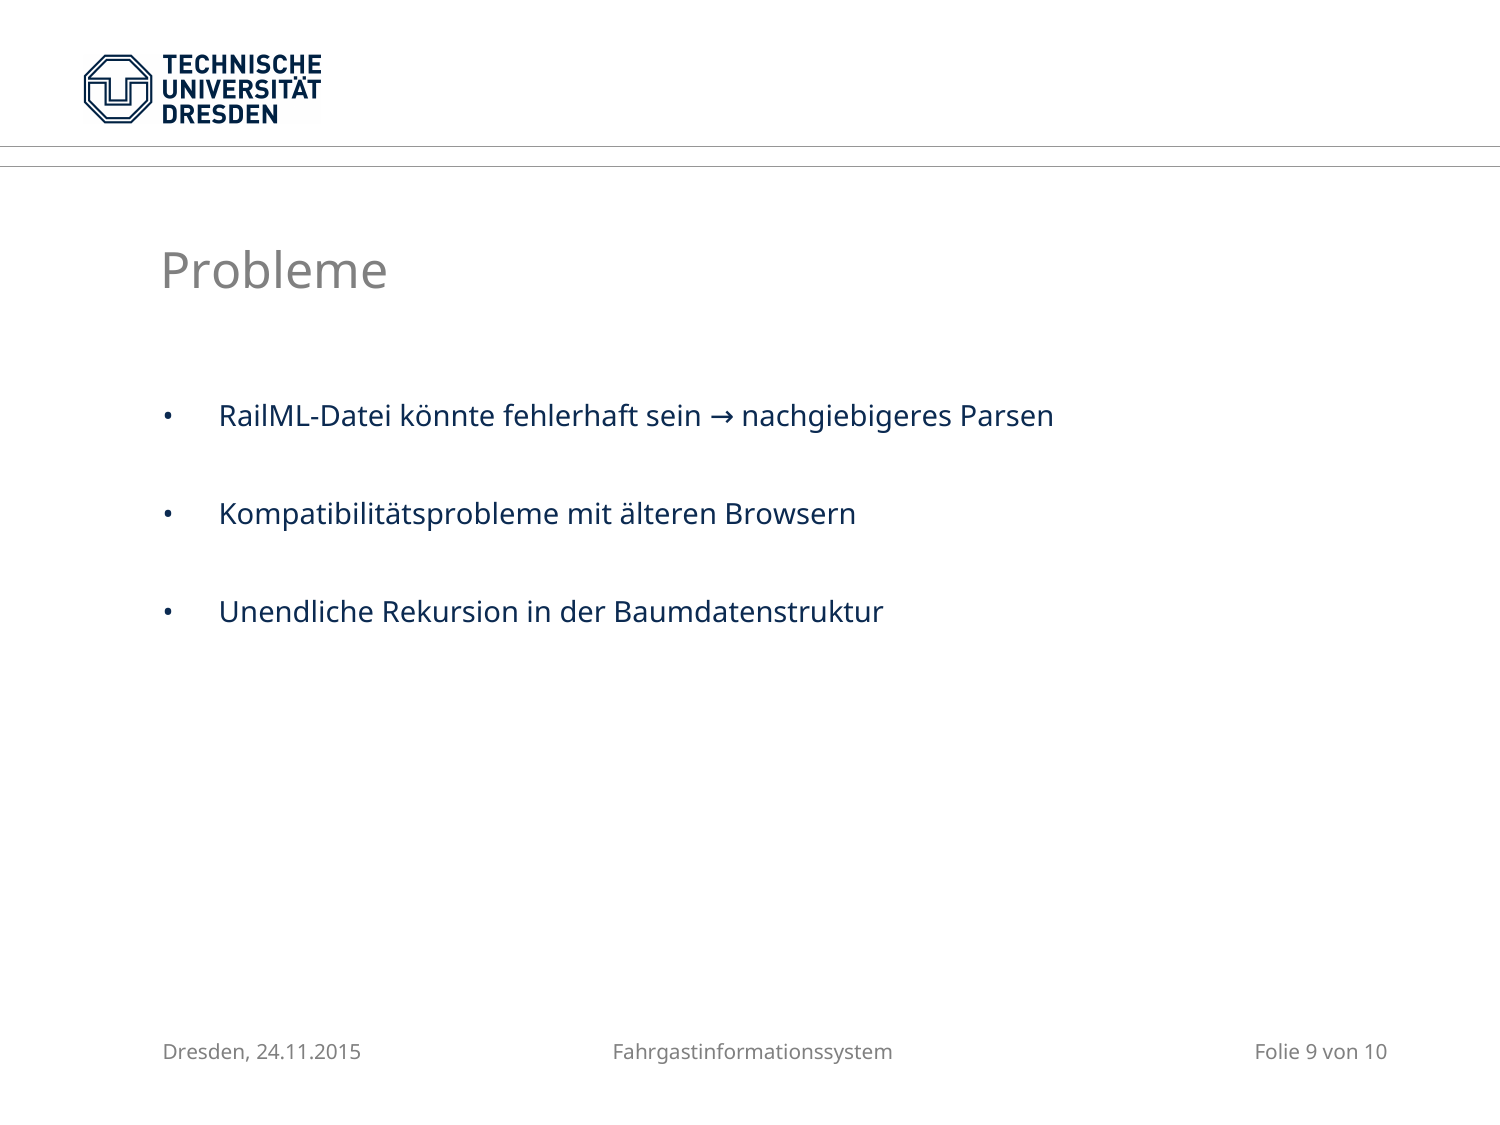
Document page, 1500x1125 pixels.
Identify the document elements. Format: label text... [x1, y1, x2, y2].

title Probleme [160, 230, 1392, 307]
picture [83, 54, 321, 124]
list RailML-Datei könnte fehlerhaft sein → nachgiebigeres Parsen Kompatibilitätsprobleme mit älteren Browsern Unendliche Rekursion in der Baumdatenstruktur [162, 387, 1388, 963]
